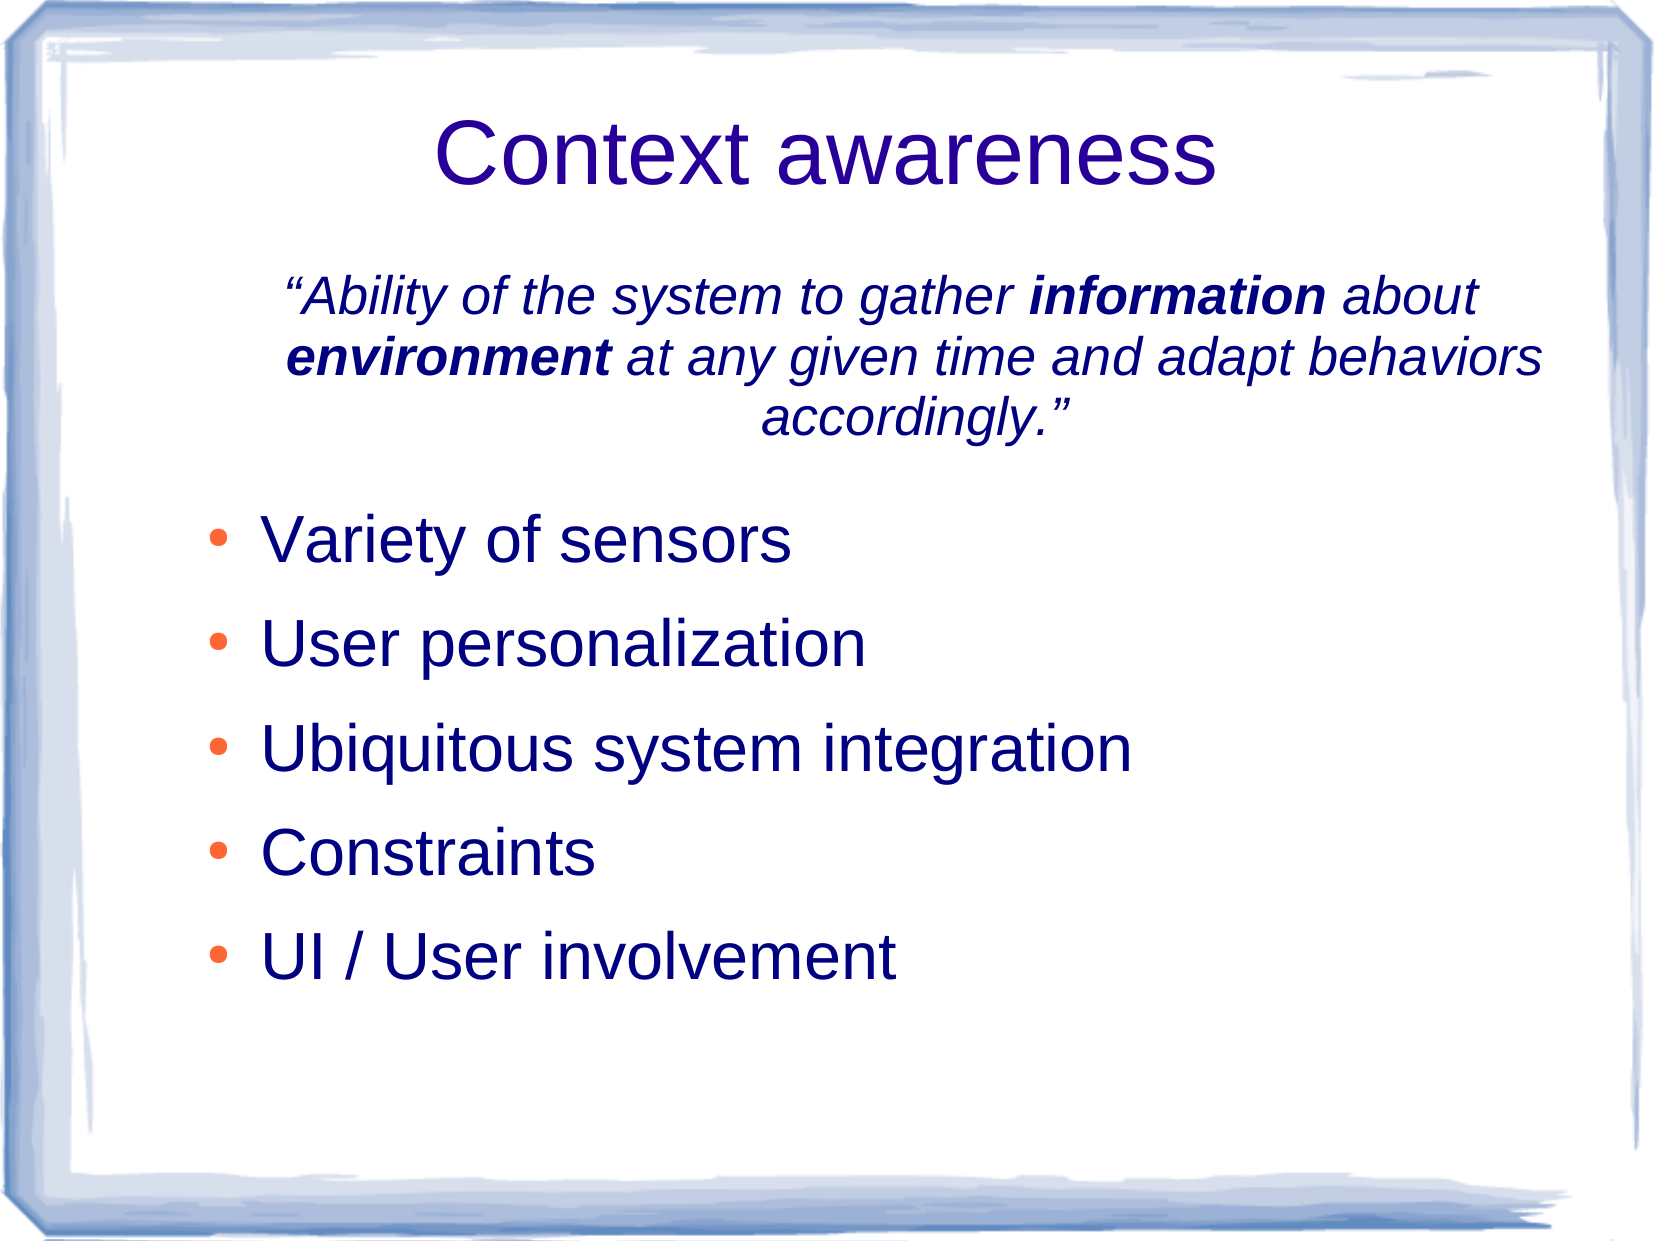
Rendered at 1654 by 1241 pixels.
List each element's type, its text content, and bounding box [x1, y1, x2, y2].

title Context awareness [82, 49, 1571, 257]
list Variety of sensors User personalization Ubiquitous system integration Constraints UI / User involvement [171, 501, 1536, 1123]
list “Ability of the system to gather information about environment at any given time and adapt behaviors accordingly.” [118, 265, 1571, 502]
picture [0, 0, 1654, 1241]
